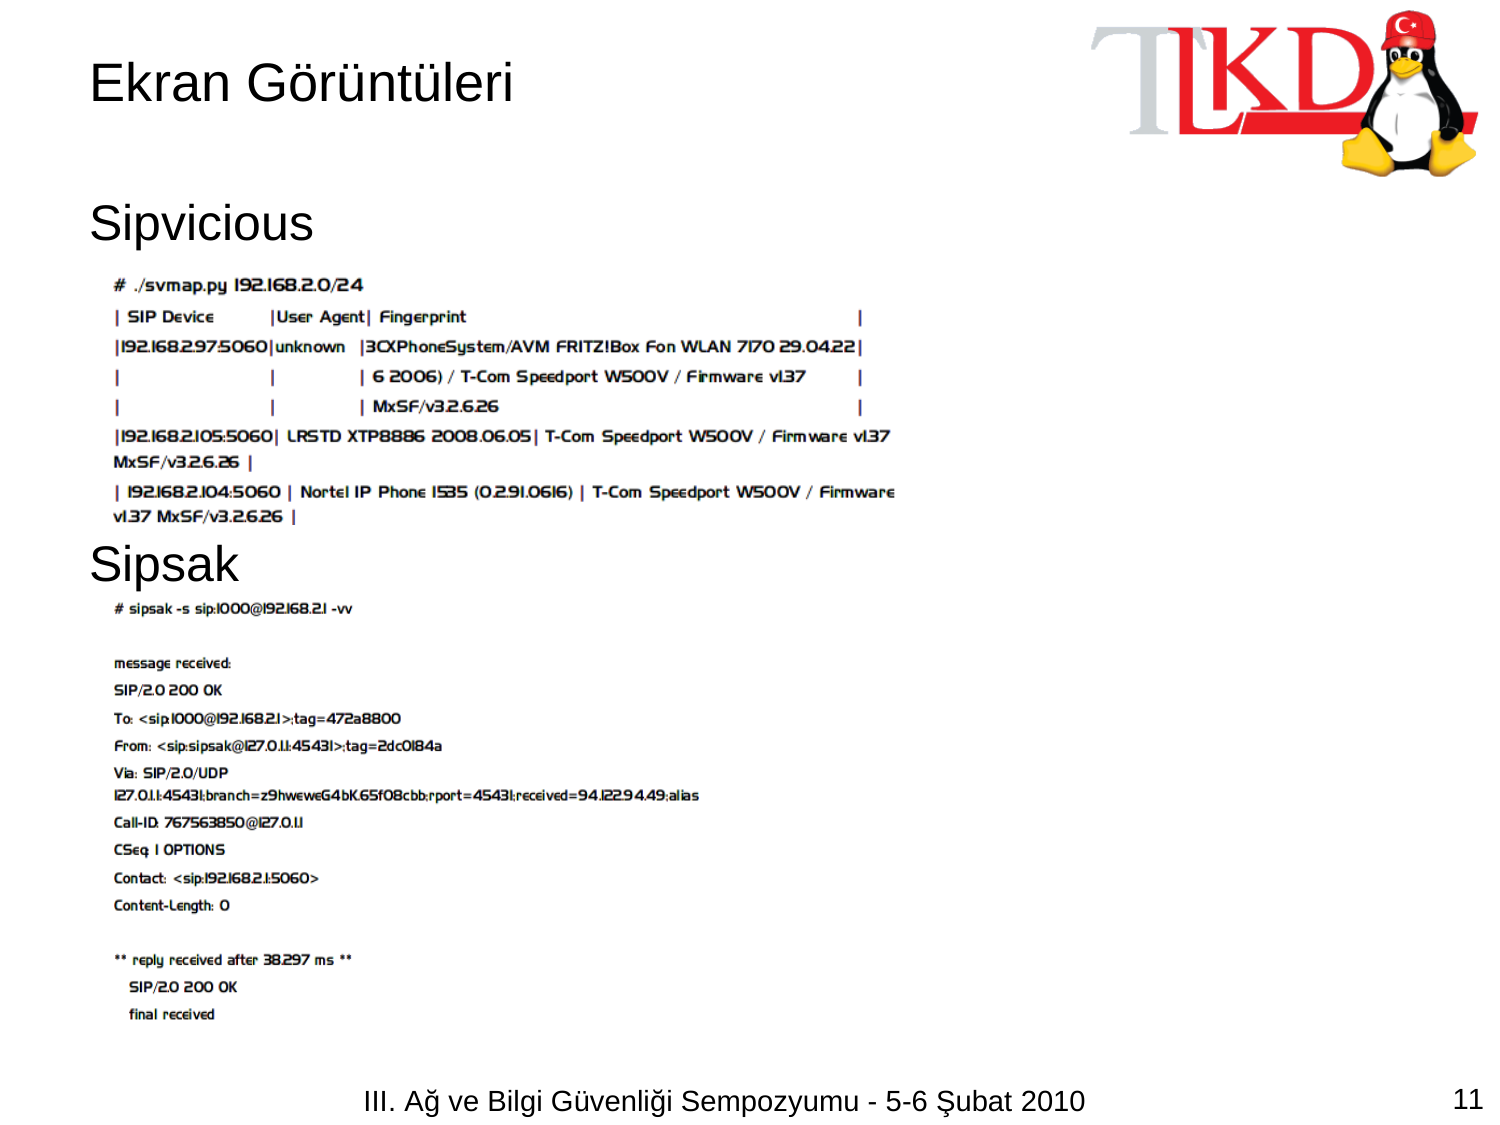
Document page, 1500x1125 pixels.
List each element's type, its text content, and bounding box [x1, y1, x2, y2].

title Ekran Görüntüleri [75, 45, 1070, 166]
list Sipvicious Sipsak [75, 187, 1426, 1005]
picture [112, 275, 901, 526]
picture [112, 599, 713, 1022]
picture [1087, 0, 1491, 188]
